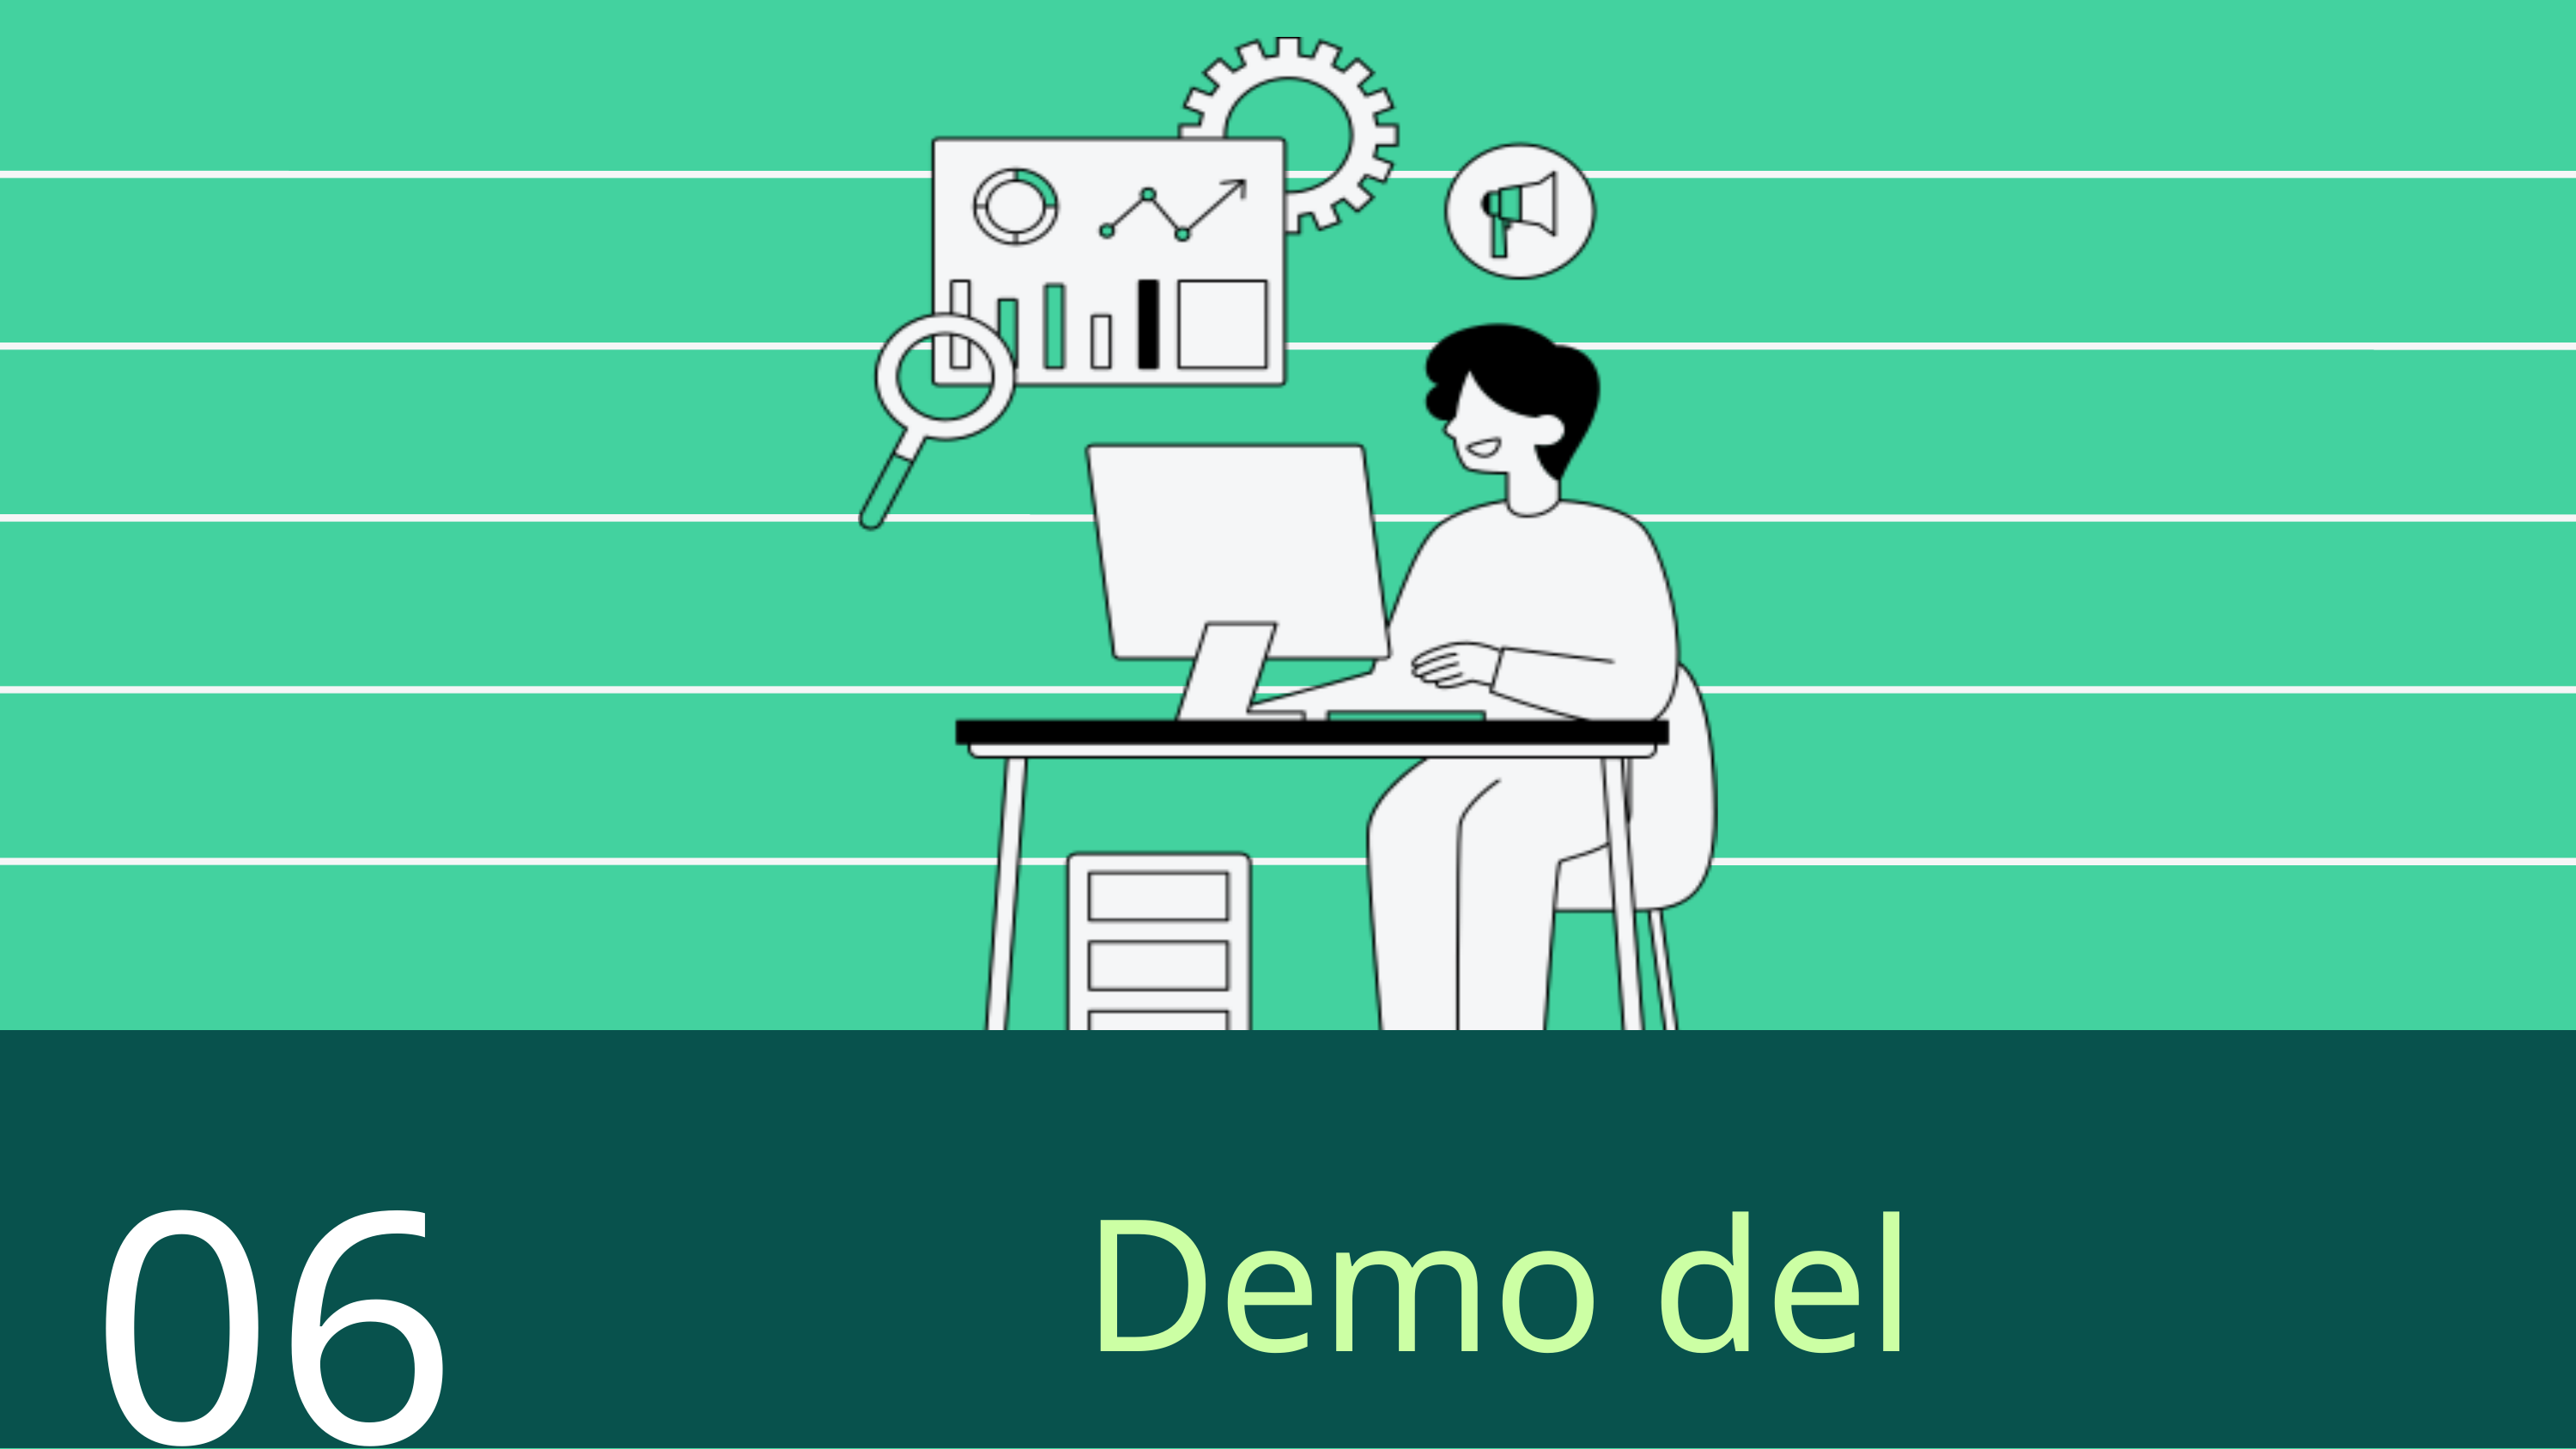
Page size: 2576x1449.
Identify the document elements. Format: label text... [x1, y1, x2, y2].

text_box 06 [46, 1034, 502, 1449]
text_box Demo del Funcionamiento [534, 1117, 2466, 1449]
text_box [0, 37, 2576, 1448]
